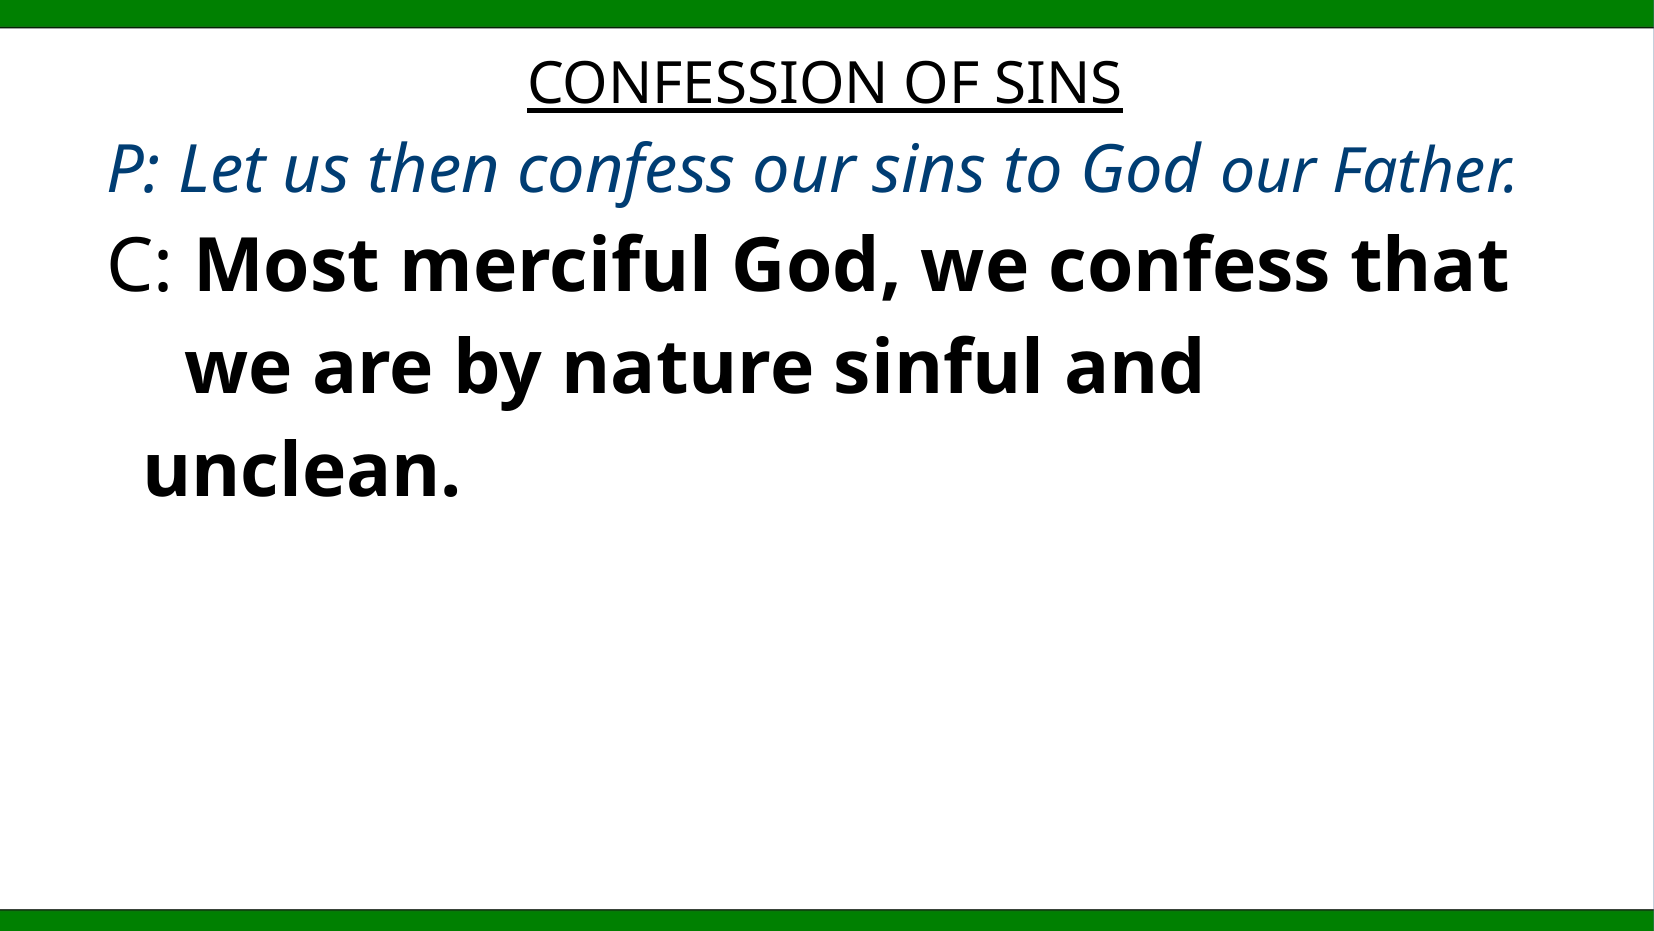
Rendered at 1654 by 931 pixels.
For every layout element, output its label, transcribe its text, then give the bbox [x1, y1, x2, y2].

text_box CONFESSION OF SINS P: Let us then confess our sins to God our Father. C: Most merciful God, we confess that we are by nature sinful and unclean. [90, 34, 1561, 451]
picture [0, 0, 1654, 931]
